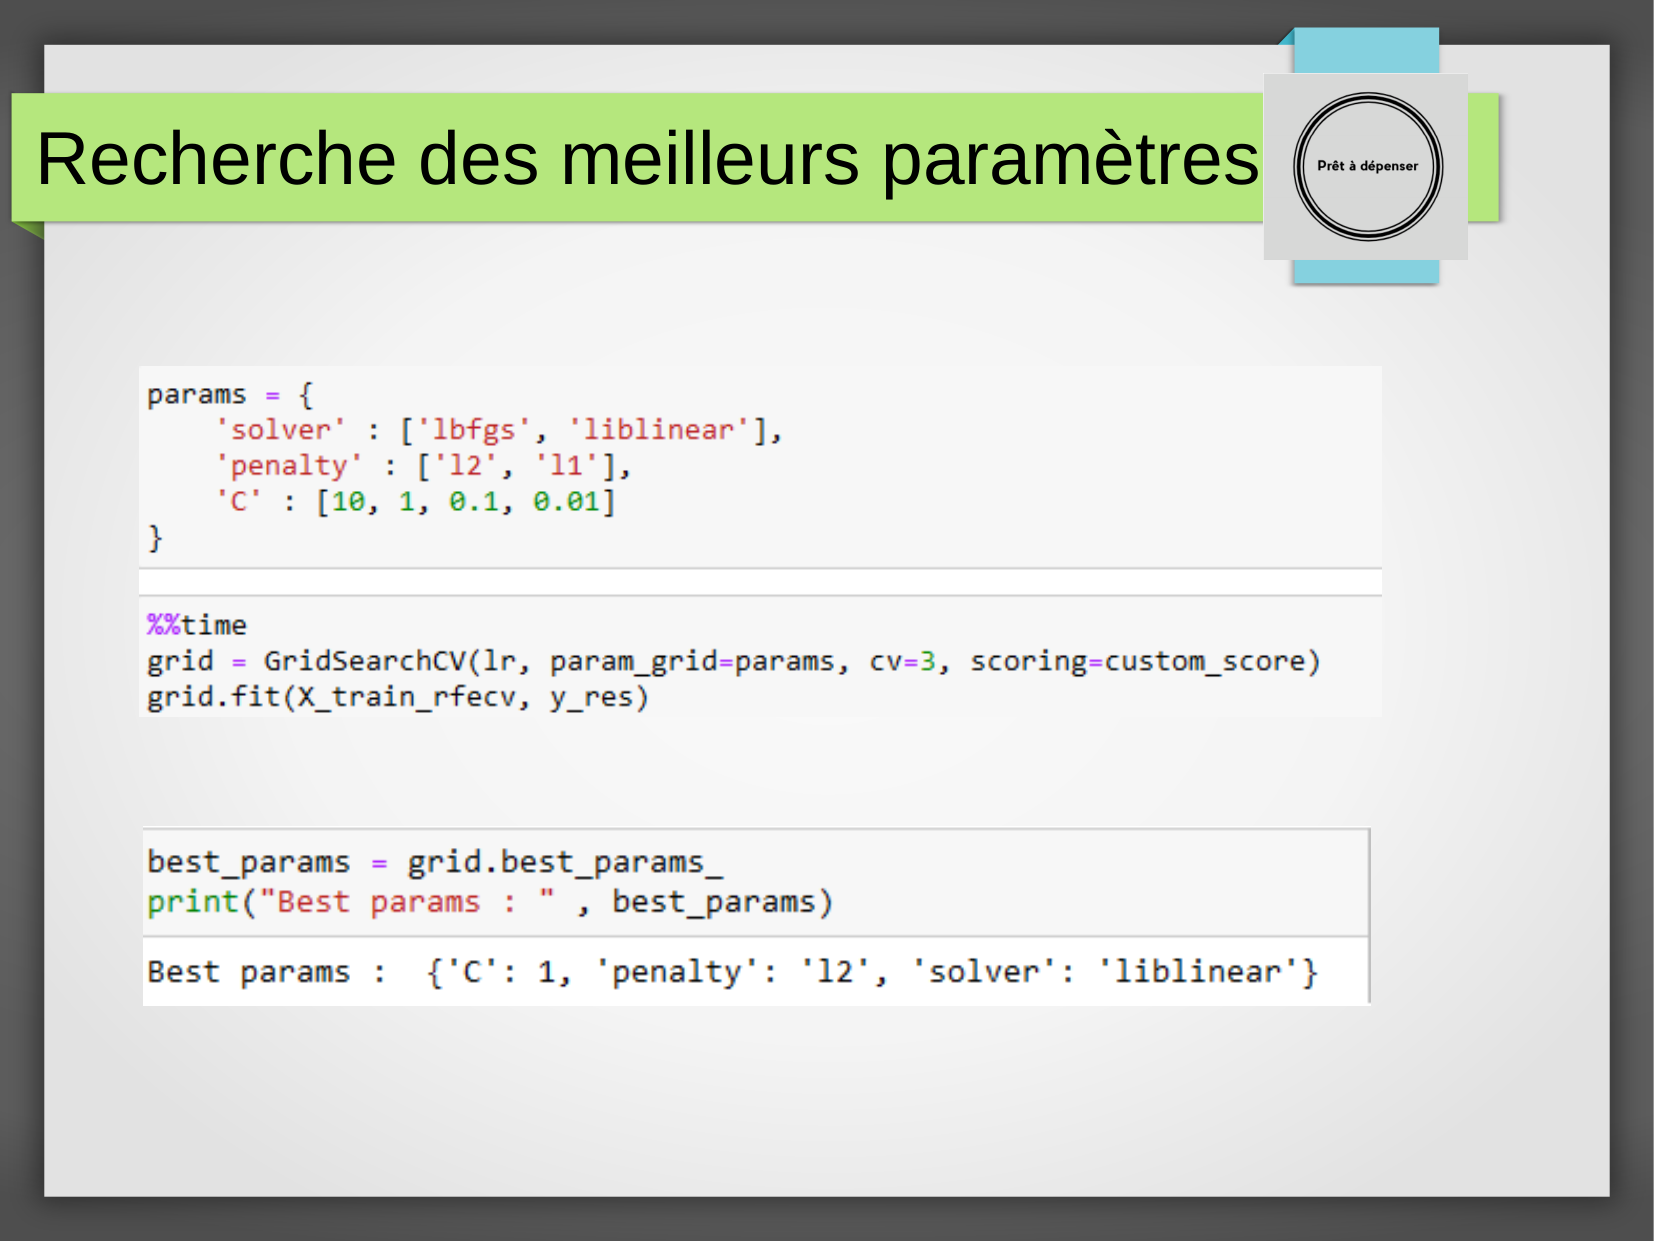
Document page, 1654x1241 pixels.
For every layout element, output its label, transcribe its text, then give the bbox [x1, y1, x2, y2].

title Recherche des meilleurs paramètres [35, 116, 1263, 201]
picture [0, 0, 1654, 1241]
